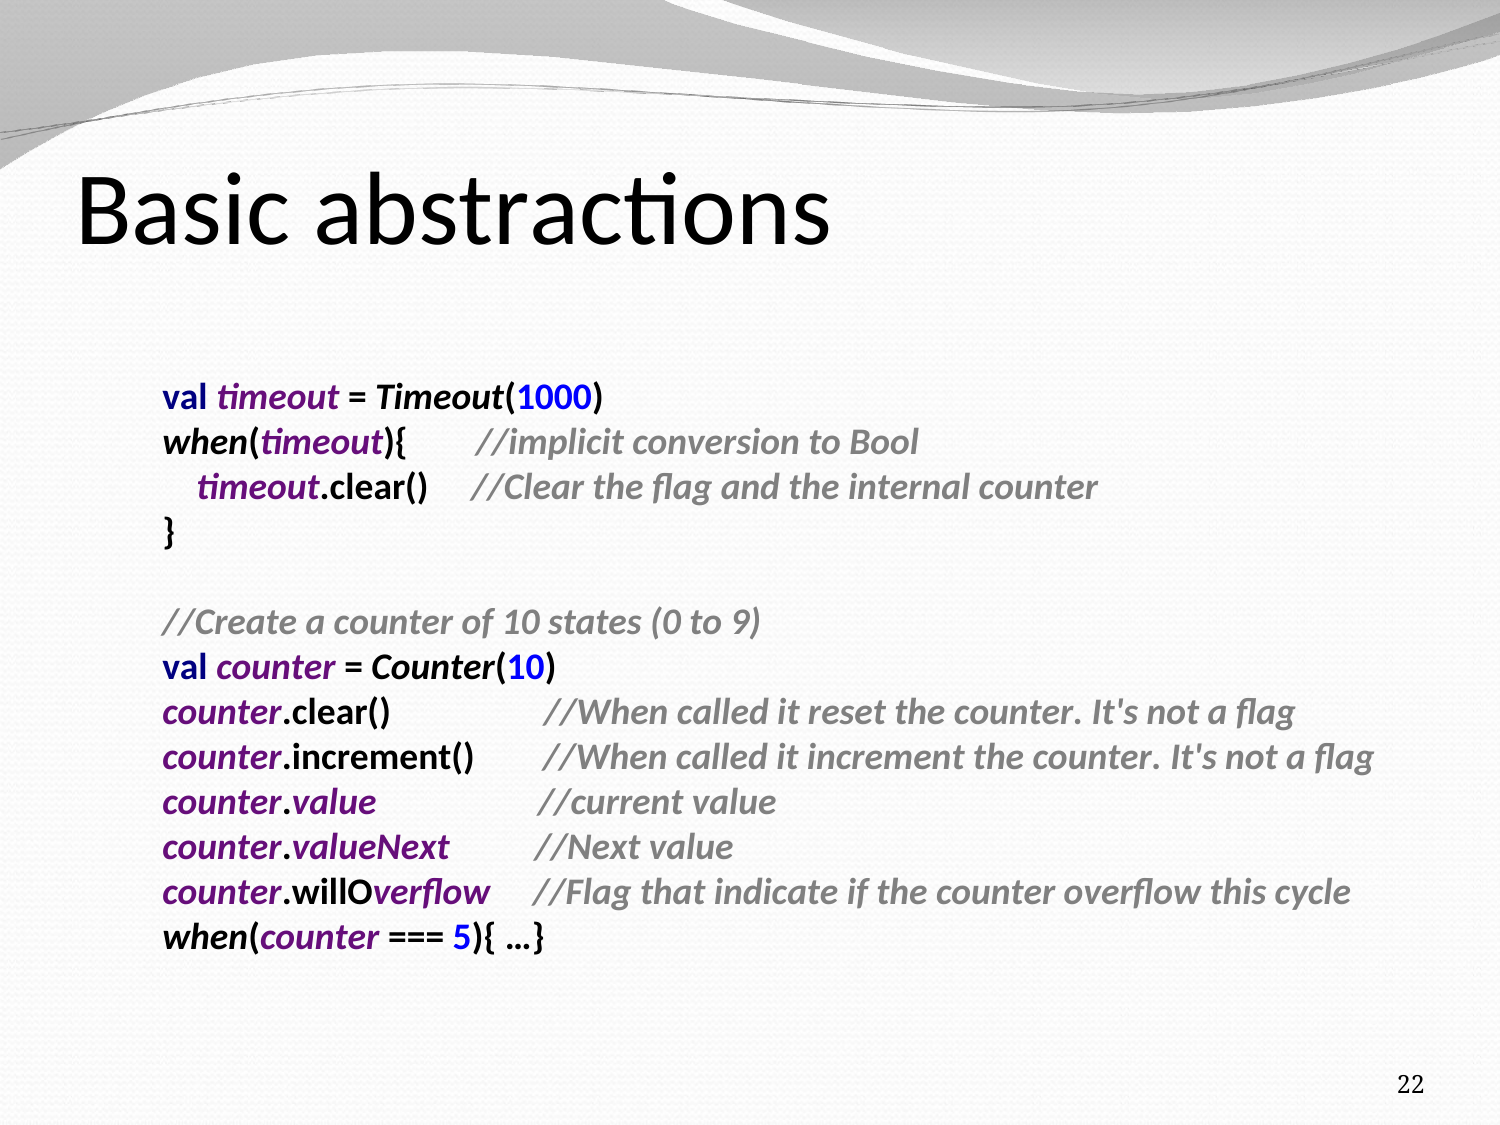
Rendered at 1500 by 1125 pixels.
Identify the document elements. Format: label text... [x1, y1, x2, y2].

title Basic abstractions [75, 78, 1426, 266]
text_box <numéro> [1299, 1042, 1426, 1103]
picture [0, 0, 1500, 1125]
text_box val timeout = Timeout(1000) when(timeout){ //implicit conversion to Bool timeout.clear() //Clear the flag and the internal counter } //Create a counter of 10 states (0 to 9) val counter = Counter(10) counter.clear() //When called it reset the counter. It's not a flag counter.increment() //When called it increment the counter. It's not a flag counter.value //current value counter.valueNext //Next value counter.willOverflow //Flag that indicate if the counter overflow this cycle when(counter === 5){ …} [147, 364, 1391, 965]
